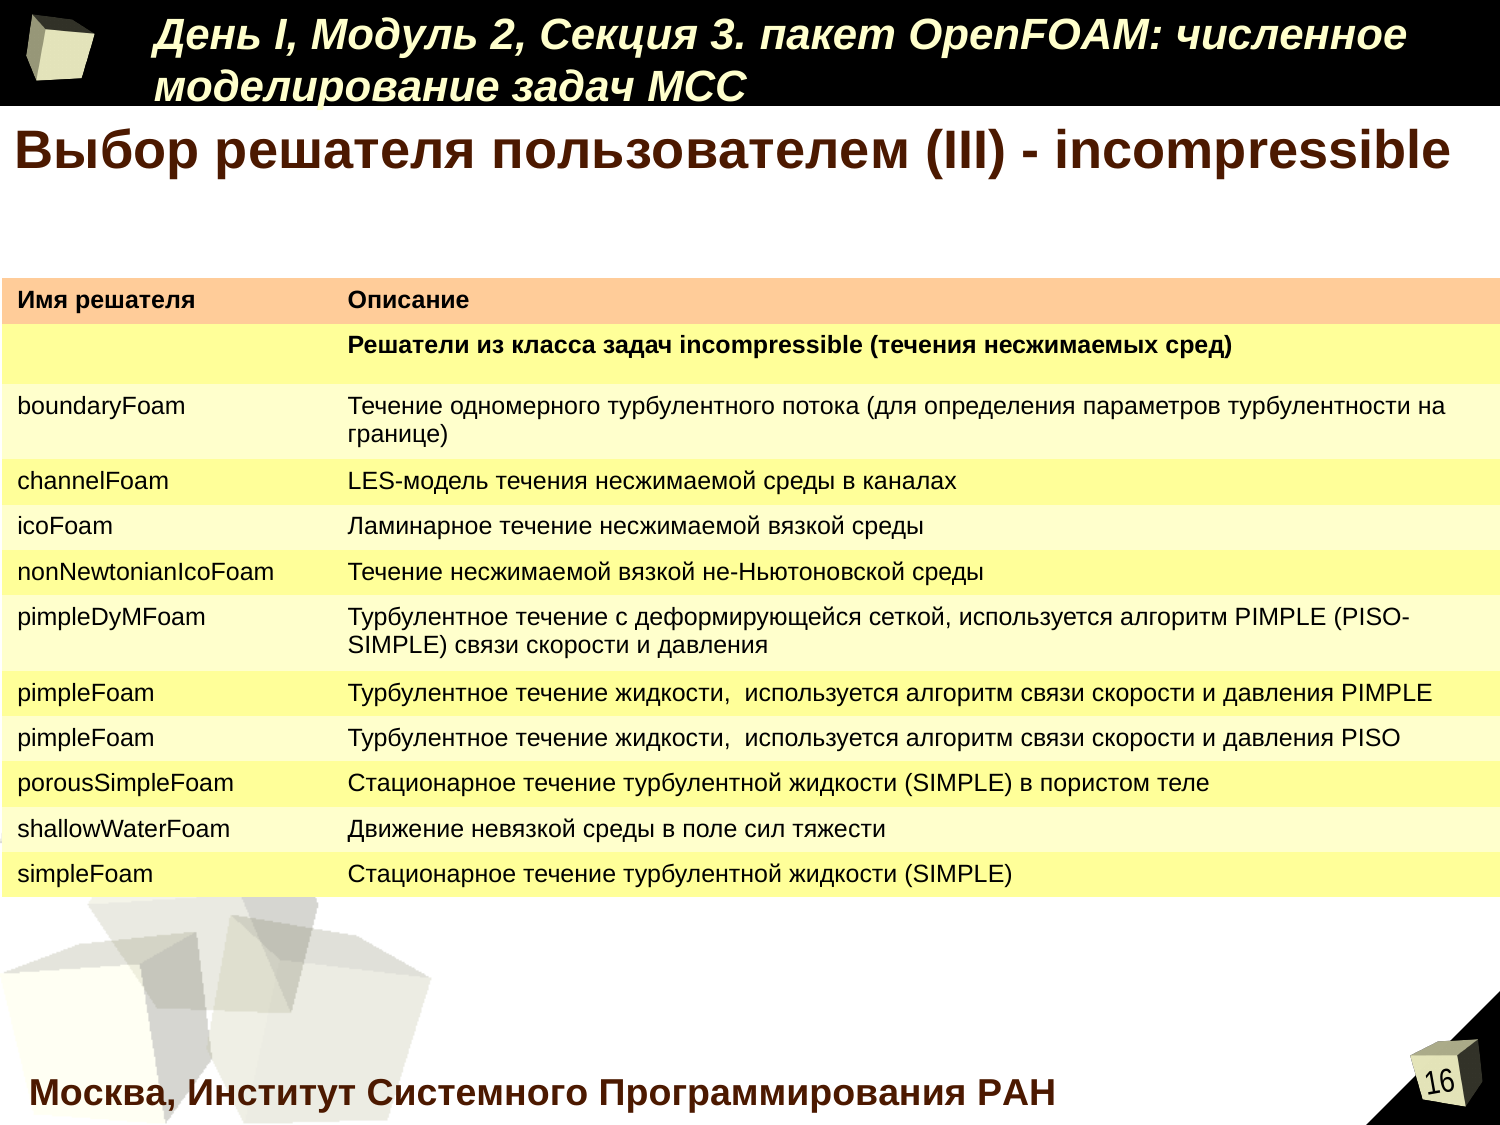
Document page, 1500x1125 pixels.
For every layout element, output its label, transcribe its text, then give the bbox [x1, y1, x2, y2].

table_cell porousSimpleFoam [2, 761, 333, 807]
table_cell icoFoam [2, 505, 333, 550]
table_cell Движение невязкой среды в поле сил тяжести [333, 807, 1500, 852]
table_cell Стационарное течение турбулентной жидкости (SIMPLE) в пористом теле [333, 761, 1500, 807]
table_cell LES-модель течения несжимаемой среды в каналах [333, 459, 1500, 505]
table_cell nonNewtonianIcoFoam [2, 550, 333, 595]
table_cell channelFoam [2, 459, 333, 505]
table_cell pimpleFoam [2, 671, 333, 716]
table_cell simpleFoam [2, 852, 333, 897]
table_cell boundaryFoam [2, 384, 333, 459]
table_cell Турбулентное течение жидкости, используется алгоритм связи скорости и давления PISO [333, 716, 1500, 761]
table_cell [2, 324, 333, 384]
table_cell Турбулентное течение с деформирующейся сеткой, используется алгоритм PIMPLE (PISO-SIMPLE) связи скорости и давления [333, 595, 1500, 671]
table_header Имя решателя [2, 278, 333, 324]
picture [0, 659, 433, 1125]
table_header Описание [333, 278, 1500, 324]
table_cell pimpleFoam [2, 716, 333, 761]
table_cell Течение несжимаемой вязкой не-Ньютоновской среды [333, 550, 1500, 595]
picture [423, 1088, 433, 1102]
table_cell Турбулентное течение жидкости, используется алгоритм связи скорости и давления PIMPLE [333, 671, 1500, 716]
table_cell Ламинарное течение несжимаемой вязкой среды [333, 505, 1500, 550]
table_cell Течение одномерного турбулентного потока (для определения параметров турбулентности на границе) [333, 384, 1500, 459]
table_cell Решатели из класса задач incompressible (течения несжимаемых сред) [333, 324, 1500, 384]
table_cell pimpleDyMFoam [2, 595, 333, 671]
table_cell shallowWaterFoam [2, 807, 333, 852]
text_box Выбор решателя пользователем (III) - incompressible [0, 106, 1500, 192]
table_cell Стационарное течение турбулентной жидкости (SIMPLE) [333, 852, 1500, 897]
